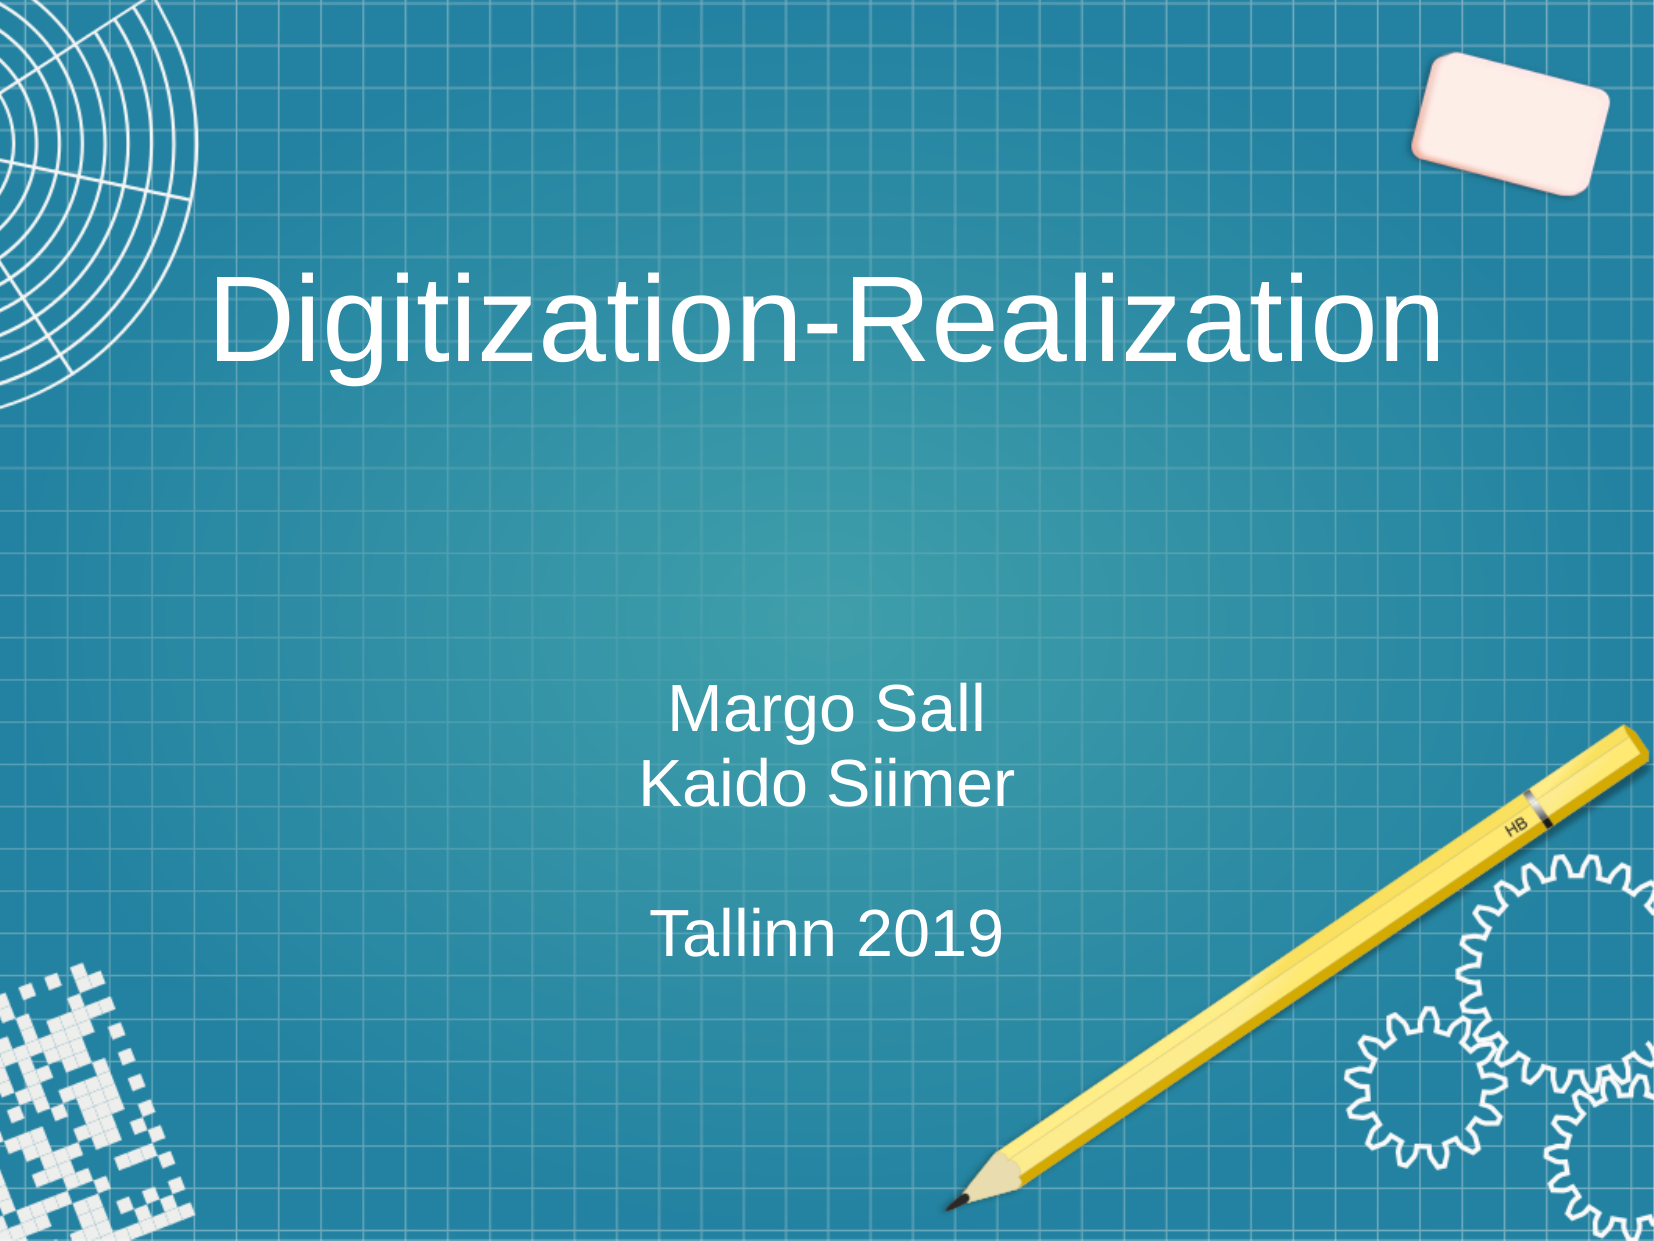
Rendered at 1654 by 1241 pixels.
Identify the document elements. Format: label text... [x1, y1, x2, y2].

title Digitization-Realization [82, 177, 1571, 461]
picture [0, 0, 1654, 1241]
subtitle Margo Sall Kaido Siimer Tallinn 2019 [82, 519, 1571, 1123]
